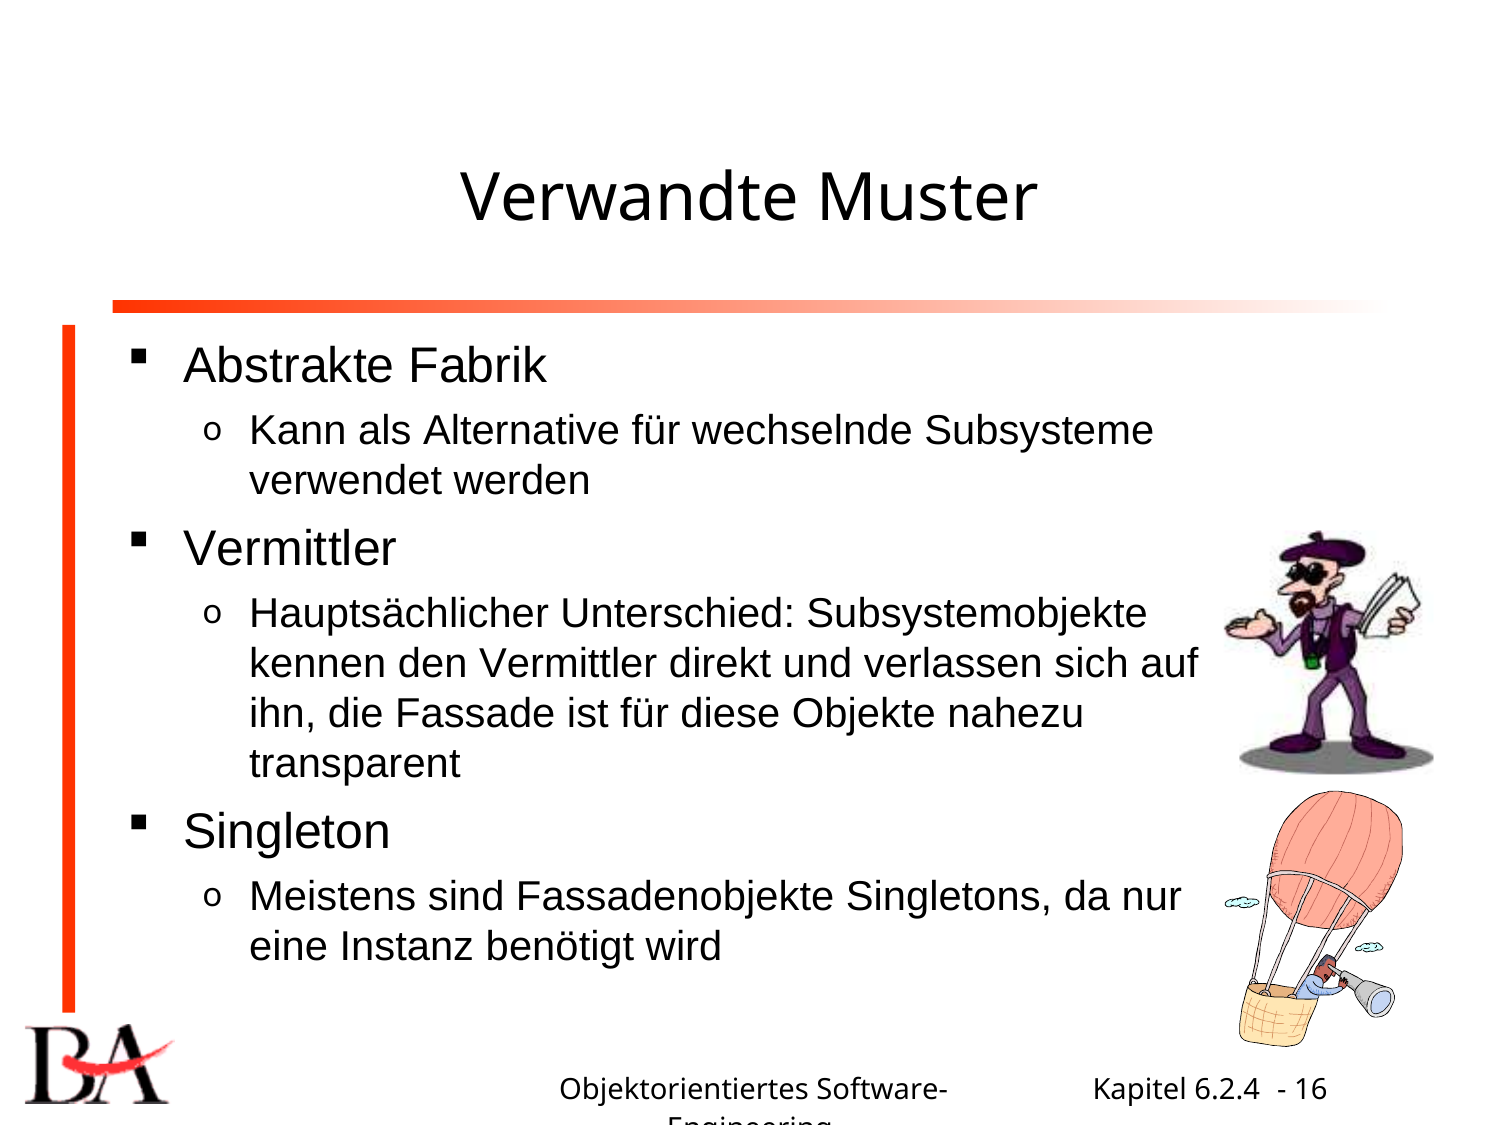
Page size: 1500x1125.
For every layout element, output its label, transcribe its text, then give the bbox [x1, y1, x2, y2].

picture [1200, 512, 1451, 1051]
title Verwandte Muster [112, 99, 1388, 288]
list Abstrakte Fabrik Kann als Alternative für wechselnde Subsysteme verwendet werden Vermittler Hauptsächlicher Unterschied: Subsystemobjekte kennen den Vermittler direkt und verlassen sich auf ihn, die Fassade ist für diese Objekte nahezu transparent Singleton Meistens sind Fassadenobjekte Singletons, da nur eine Instanz benötigt wird [112, 324, 1225, 1051]
picture [24, 1024, 175, 1104]
